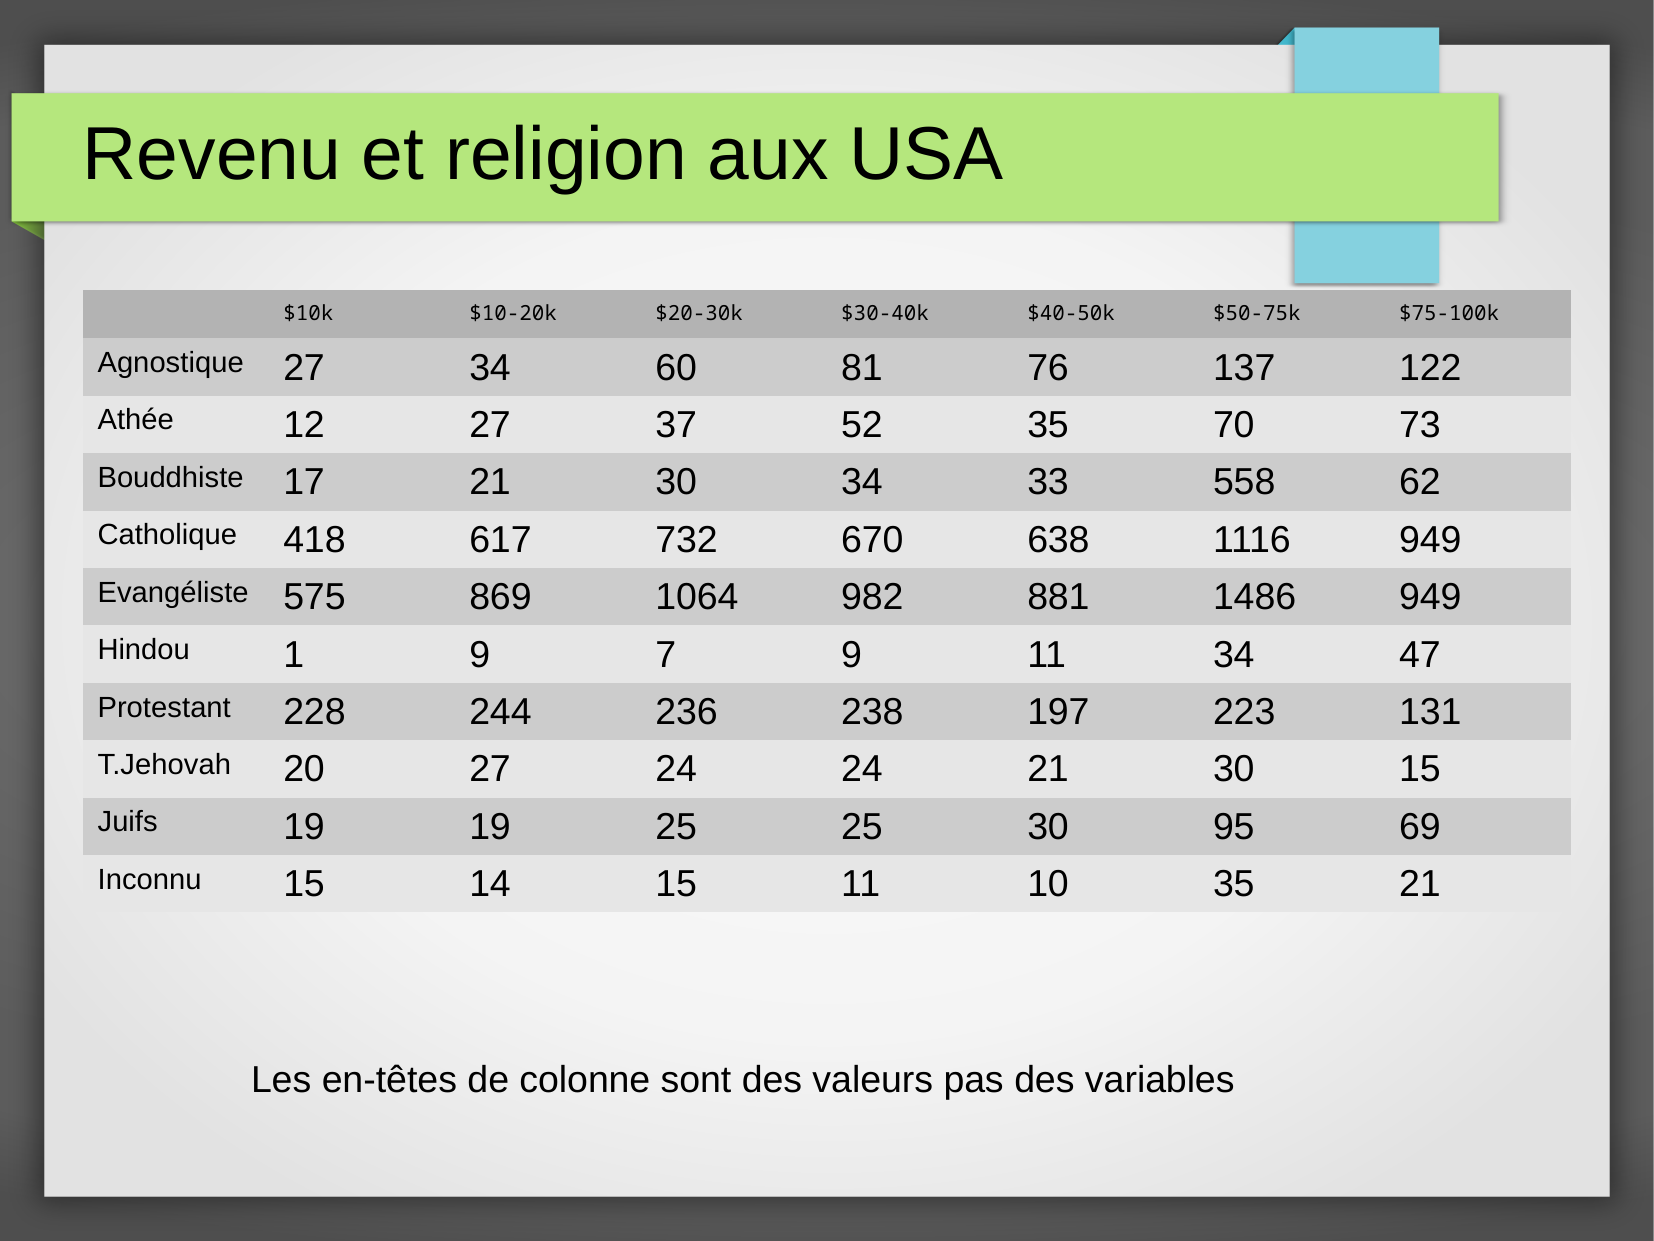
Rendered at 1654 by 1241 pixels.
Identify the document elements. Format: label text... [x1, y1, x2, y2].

table_cell Evangéliste [83, 568, 269, 625]
table_cell 19 [455, 798, 641, 855]
text_box Les en-têtes de colonne sont des valeurs pas des variables [236, 1051, 1250, 1108]
table_cell 670 [827, 511, 1013, 568]
table_cell 869 [455, 568, 641, 625]
table_header $10-20k [455, 290, 641, 338]
table_cell 25 [827, 798, 1013, 855]
table_cell 33 [1013, 453, 1198, 511]
table_header $20-30k [641, 290, 827, 338]
table_cell 1064 [641, 568, 827, 625]
table_cell 70 [1198, 396, 1384, 453]
table_cell 1116 [1198, 511, 1384, 568]
table_cell 69 [1384, 798, 1571, 855]
table_header [83, 290, 269, 338]
table_cell 34 [455, 338, 641, 396]
table_cell 9 [827, 625, 1013, 683]
table_cell Athée [83, 396, 269, 453]
table_cell 236 [641, 683, 827, 740]
table_header $50-75k [1198, 290, 1384, 338]
table_cell 35 [1198, 855, 1384, 912]
table_cell 30 [1198, 740, 1384, 798]
table_cell 34 [827, 453, 1013, 511]
table_cell 418 [269, 511, 455, 568]
table_cell 10 [1013, 855, 1198, 912]
table_cell 15 [269, 855, 455, 912]
table_cell 30 [1013, 798, 1198, 855]
table_cell 122 [1384, 338, 1571, 396]
table_cell 223 [1198, 683, 1384, 740]
table_cell 95 [1198, 798, 1384, 855]
table_cell 73 [1384, 396, 1571, 453]
table_cell Inconnu [83, 855, 269, 912]
table_cell Protestant [83, 683, 269, 740]
table_cell Agnostique [83, 338, 269, 396]
table_header $30-40k [827, 290, 1013, 338]
table_cell 949 [1384, 511, 1571, 568]
table_cell T.Jehovah [83, 740, 269, 798]
table_cell 21 [1384, 855, 1571, 912]
table_cell Catholique [83, 511, 269, 568]
table_cell 228 [269, 683, 455, 740]
table_cell 1 [269, 625, 455, 683]
table_cell 7 [641, 625, 827, 683]
table_cell 982 [827, 568, 1013, 625]
table_cell 1486 [1198, 568, 1384, 625]
table_cell 617 [455, 511, 641, 568]
table_cell 11 [1013, 625, 1198, 683]
table_header $40-50k [1013, 290, 1198, 338]
table_cell Hindou [83, 625, 269, 683]
table_cell 15 [1384, 740, 1571, 798]
table_cell Bouddhiste [83, 453, 269, 511]
table_cell 19 [269, 798, 455, 855]
table_cell 52 [827, 396, 1013, 453]
picture [0, 0, 1654, 1241]
table_cell 15 [641, 855, 827, 912]
table_cell 27 [269, 338, 455, 396]
table_cell Juifs [83, 798, 269, 855]
table_cell 24 [827, 740, 1013, 798]
table_cell 9 [455, 625, 641, 683]
table_cell 21 [1013, 740, 1198, 798]
table_cell 20 [269, 740, 455, 798]
table_header $75-100k [1384, 290, 1571, 338]
table_cell 238 [827, 683, 1013, 740]
table_cell 558 [1198, 453, 1384, 511]
table_cell 244 [455, 683, 641, 740]
table_cell 197 [1013, 683, 1198, 740]
table_cell 638 [1013, 511, 1198, 568]
table_header $10k [269, 290, 455, 338]
table_cell 949 [1384, 568, 1571, 625]
table_cell 732 [641, 511, 827, 568]
table_cell 11 [827, 855, 1013, 912]
table_cell 60 [641, 338, 827, 396]
table_cell 17 [269, 453, 455, 511]
table_cell 131 [1384, 683, 1571, 740]
table_cell 27 [455, 740, 641, 798]
table_cell 575 [269, 568, 455, 625]
title Revenu et religion aux USA [82, 94, 1264, 213]
table_cell 21 [455, 453, 641, 511]
table_cell 12 [269, 396, 455, 453]
table_cell 30 [641, 453, 827, 511]
table_cell 14 [455, 855, 641, 912]
table_cell 81 [827, 338, 1013, 396]
table_cell 34 [1198, 625, 1384, 683]
table_cell 25 [641, 798, 827, 855]
table_cell 76 [1013, 338, 1198, 396]
table_cell 37 [641, 396, 827, 453]
table_cell 27 [455, 396, 641, 453]
table_cell 137 [1198, 338, 1384, 396]
table_cell 24 [641, 740, 827, 798]
table_cell 881 [1013, 568, 1198, 625]
table_cell 62 [1384, 453, 1571, 511]
table_cell 47 [1384, 625, 1571, 683]
table_cell 35 [1013, 396, 1198, 453]
